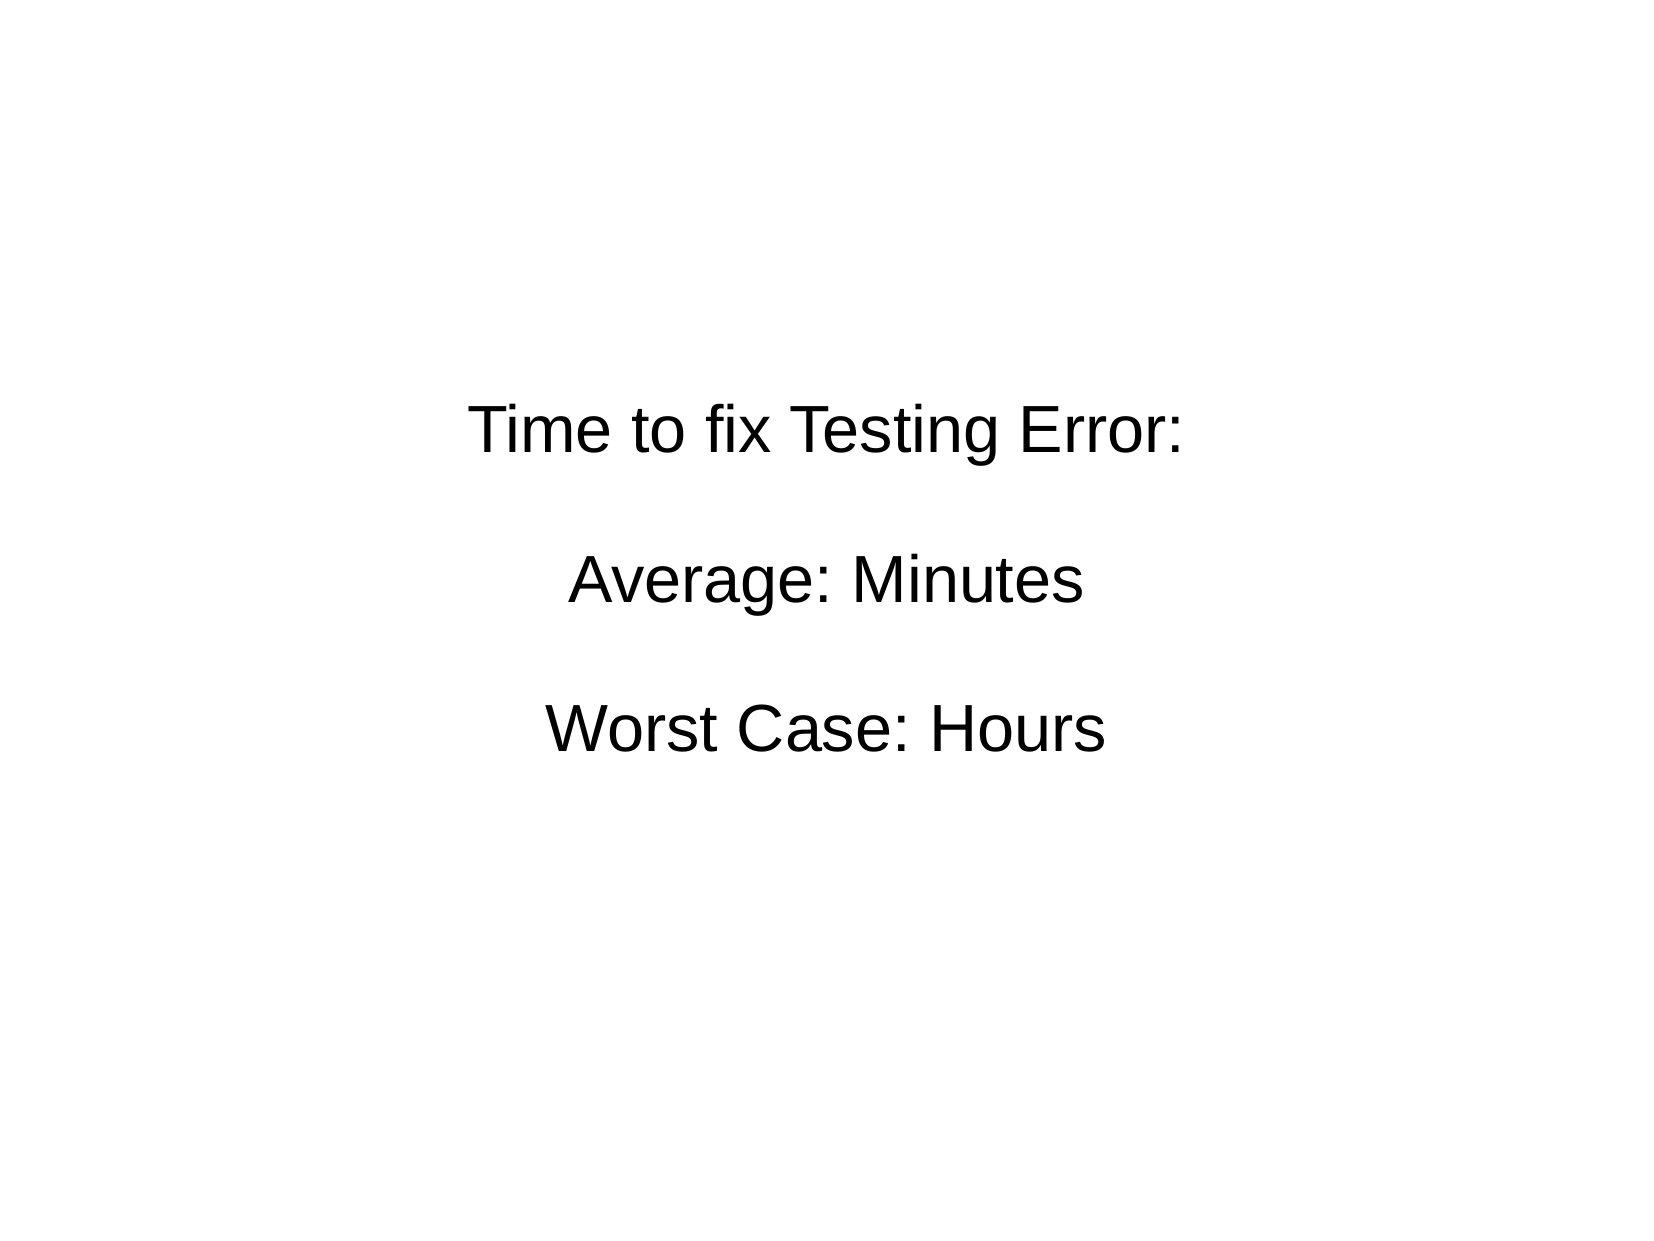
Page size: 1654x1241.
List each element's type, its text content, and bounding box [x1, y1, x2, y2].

subtitle Time to fix Testing Error: Average: Minutes Worst Case: Hours [82, 49, 1571, 1109]
